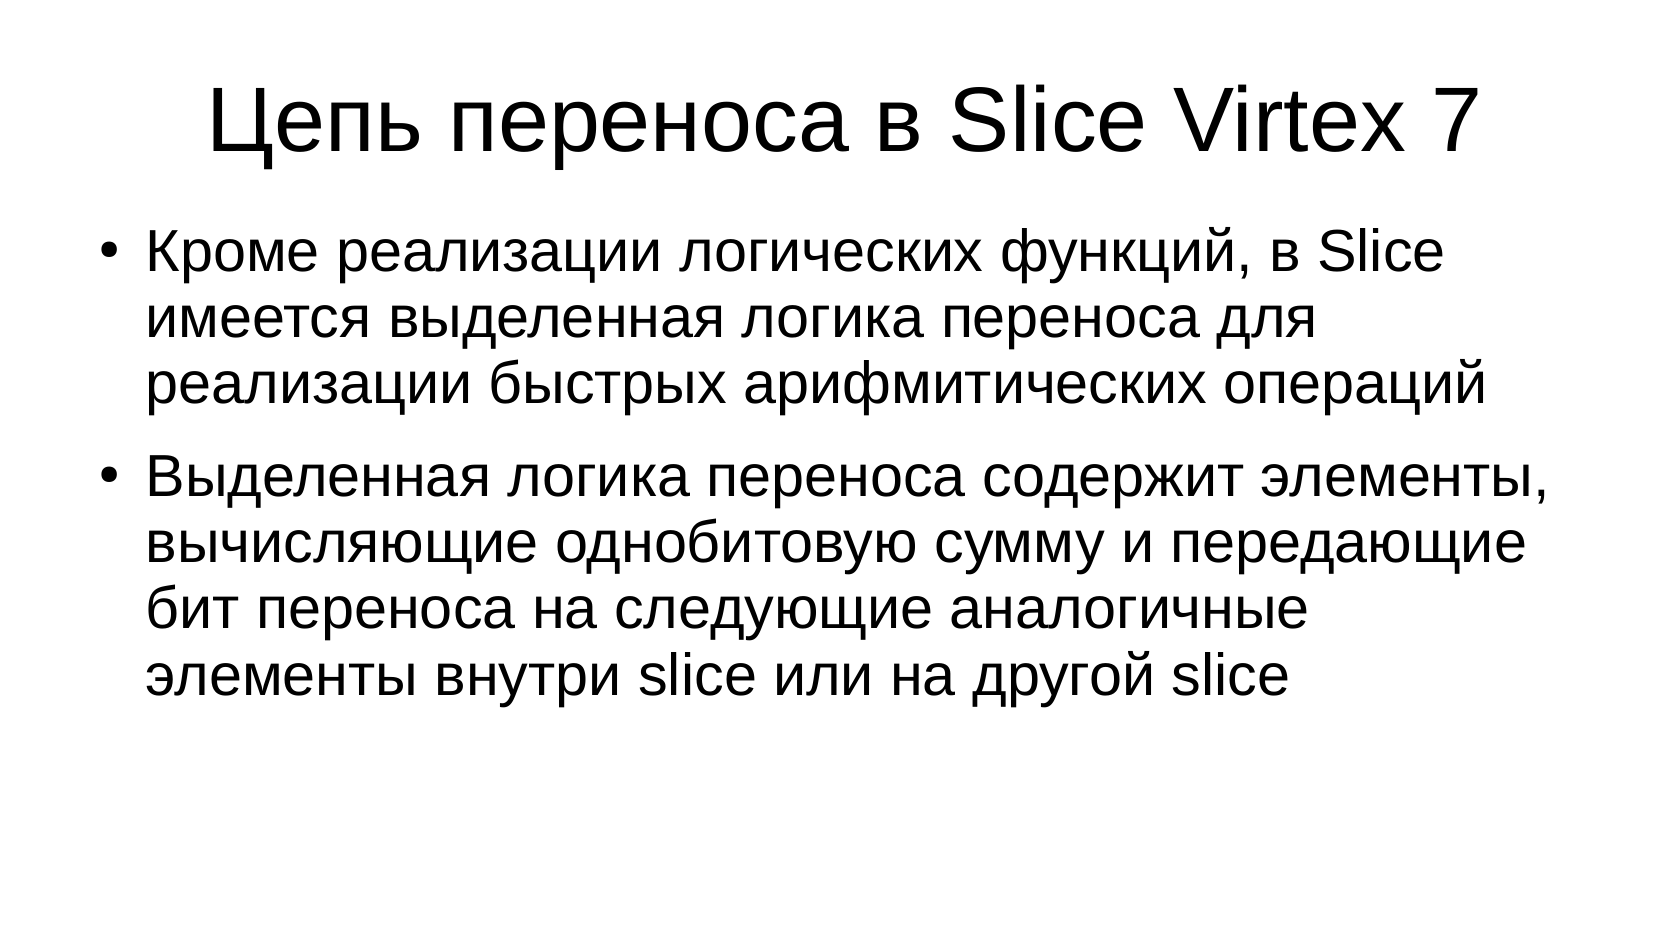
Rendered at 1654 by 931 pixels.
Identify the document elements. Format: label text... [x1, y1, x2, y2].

list Кроме реализации логических функций, в Slice имеется выделенная логика переноса для реализации быстрых арифмитических операций Выделенная логика переноса содержит элементы, вычисляющие однобитовую сумму и передающие бит переноса на следующие аналогичные элементы внутри slice или на другой slice [82, 217, 1571, 758]
title Цепь переноса в Slice Virtex 7 [120, 68, 1571, 171]
